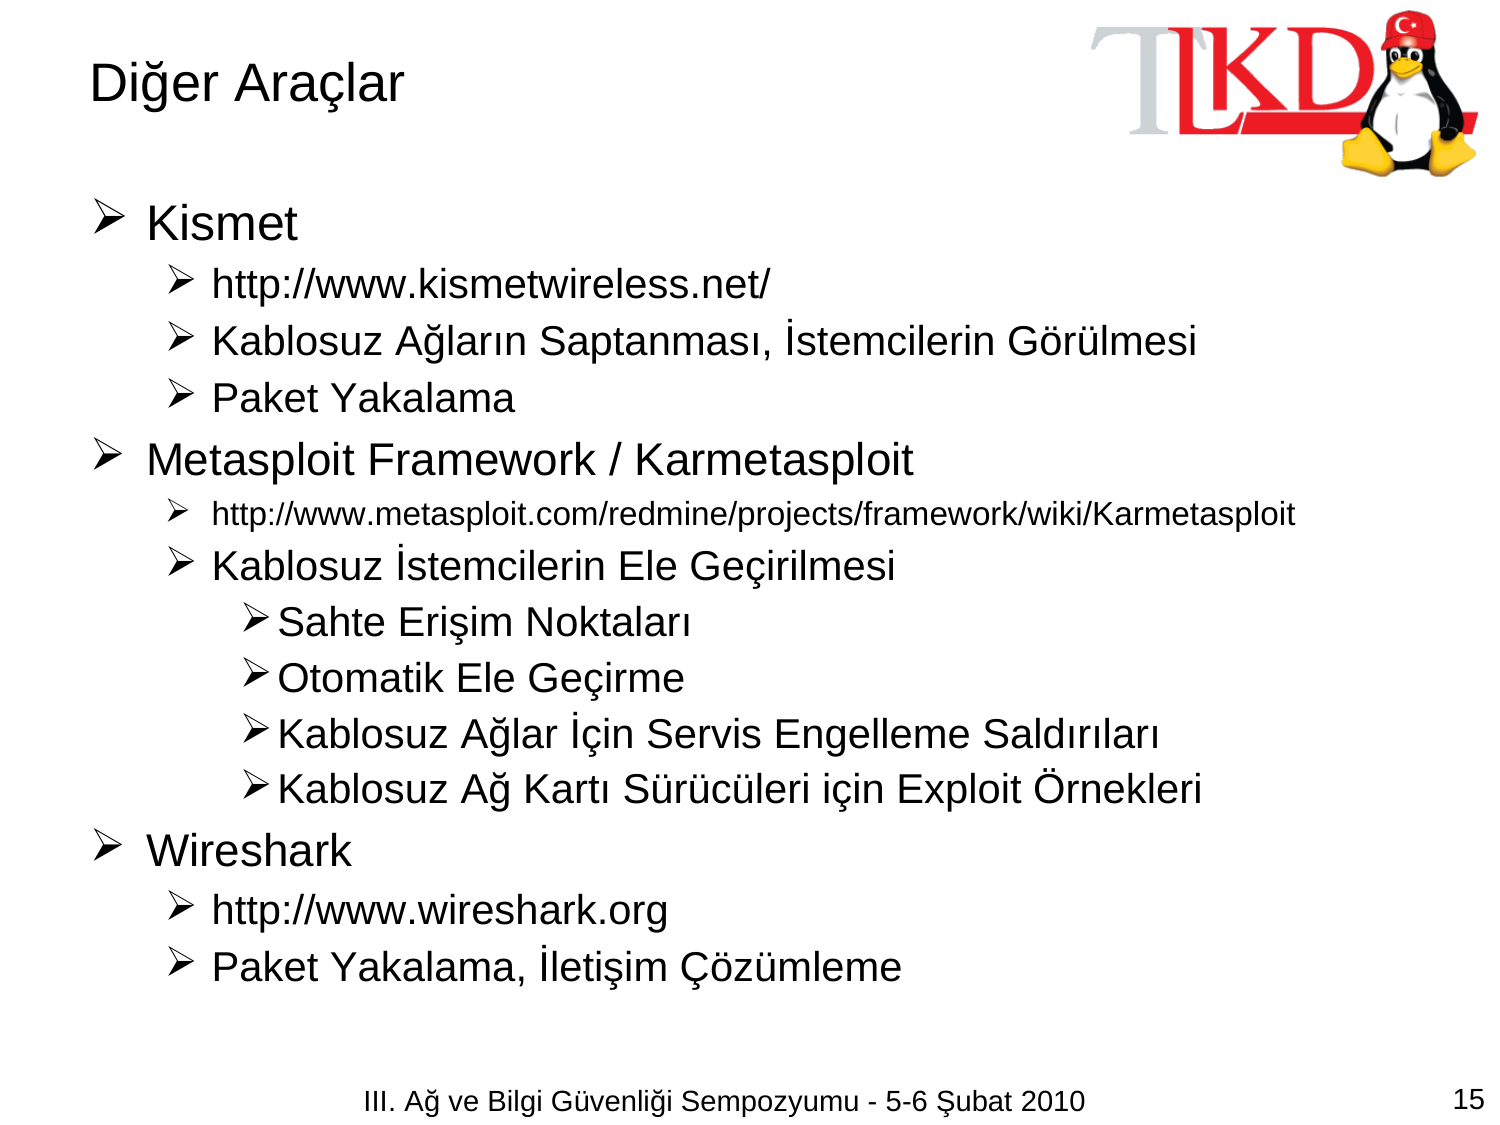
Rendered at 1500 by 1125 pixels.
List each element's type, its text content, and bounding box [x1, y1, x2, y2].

picture [1087, 0, 1491, 188]
list Kismet http://www.kismetwireless.net/ Kablosuz Ağların Saptanması, İstemcilerin Görülmesi Paket Yakalama Metasploit Framework / Karmetasploit http://www.metasploit.com/redmine/projects/framework/wiki/Karmetasploit Kablosuz İstemcilerin Ele Geçirilmesi Sahte Erişim Noktaları Otomatik Ele Geçirme Kablosuz Ağlar İçin Servis Engelleme Saldırıları Kablosuz Ağ Kartı Sürücüleri için Exploit Örnekleri Wireshark http://www.wireshark.org Paket Yakalama, İletişim Çözümleme [75, 187, 1426, 1051]
title Diğer Araçlar [75, 45, 1070, 151]
